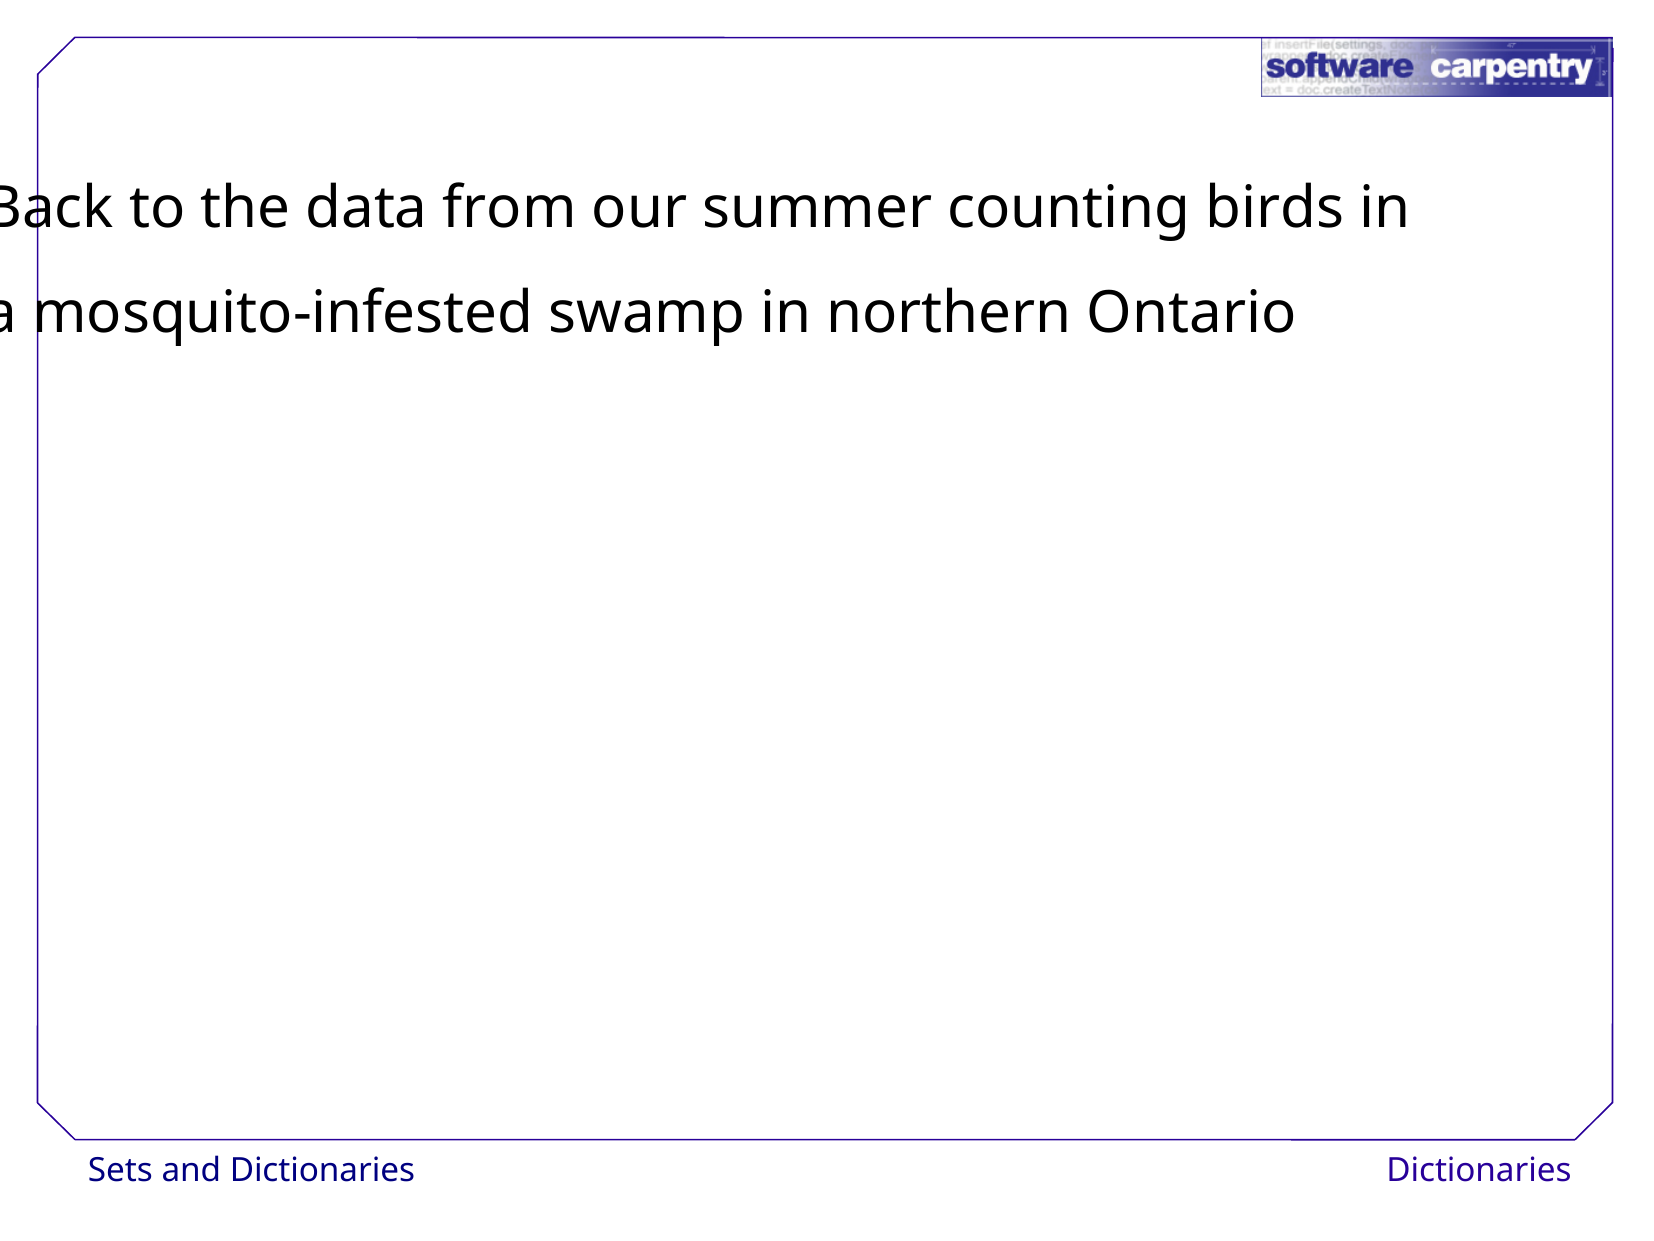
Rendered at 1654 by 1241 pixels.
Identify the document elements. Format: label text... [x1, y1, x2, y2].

picture [1261, 39, 1613, 97]
text_box Back to the data from our summer counting birds in a mosquito-infested swamp in northern Ontario [0, 126, 1576, 353]
